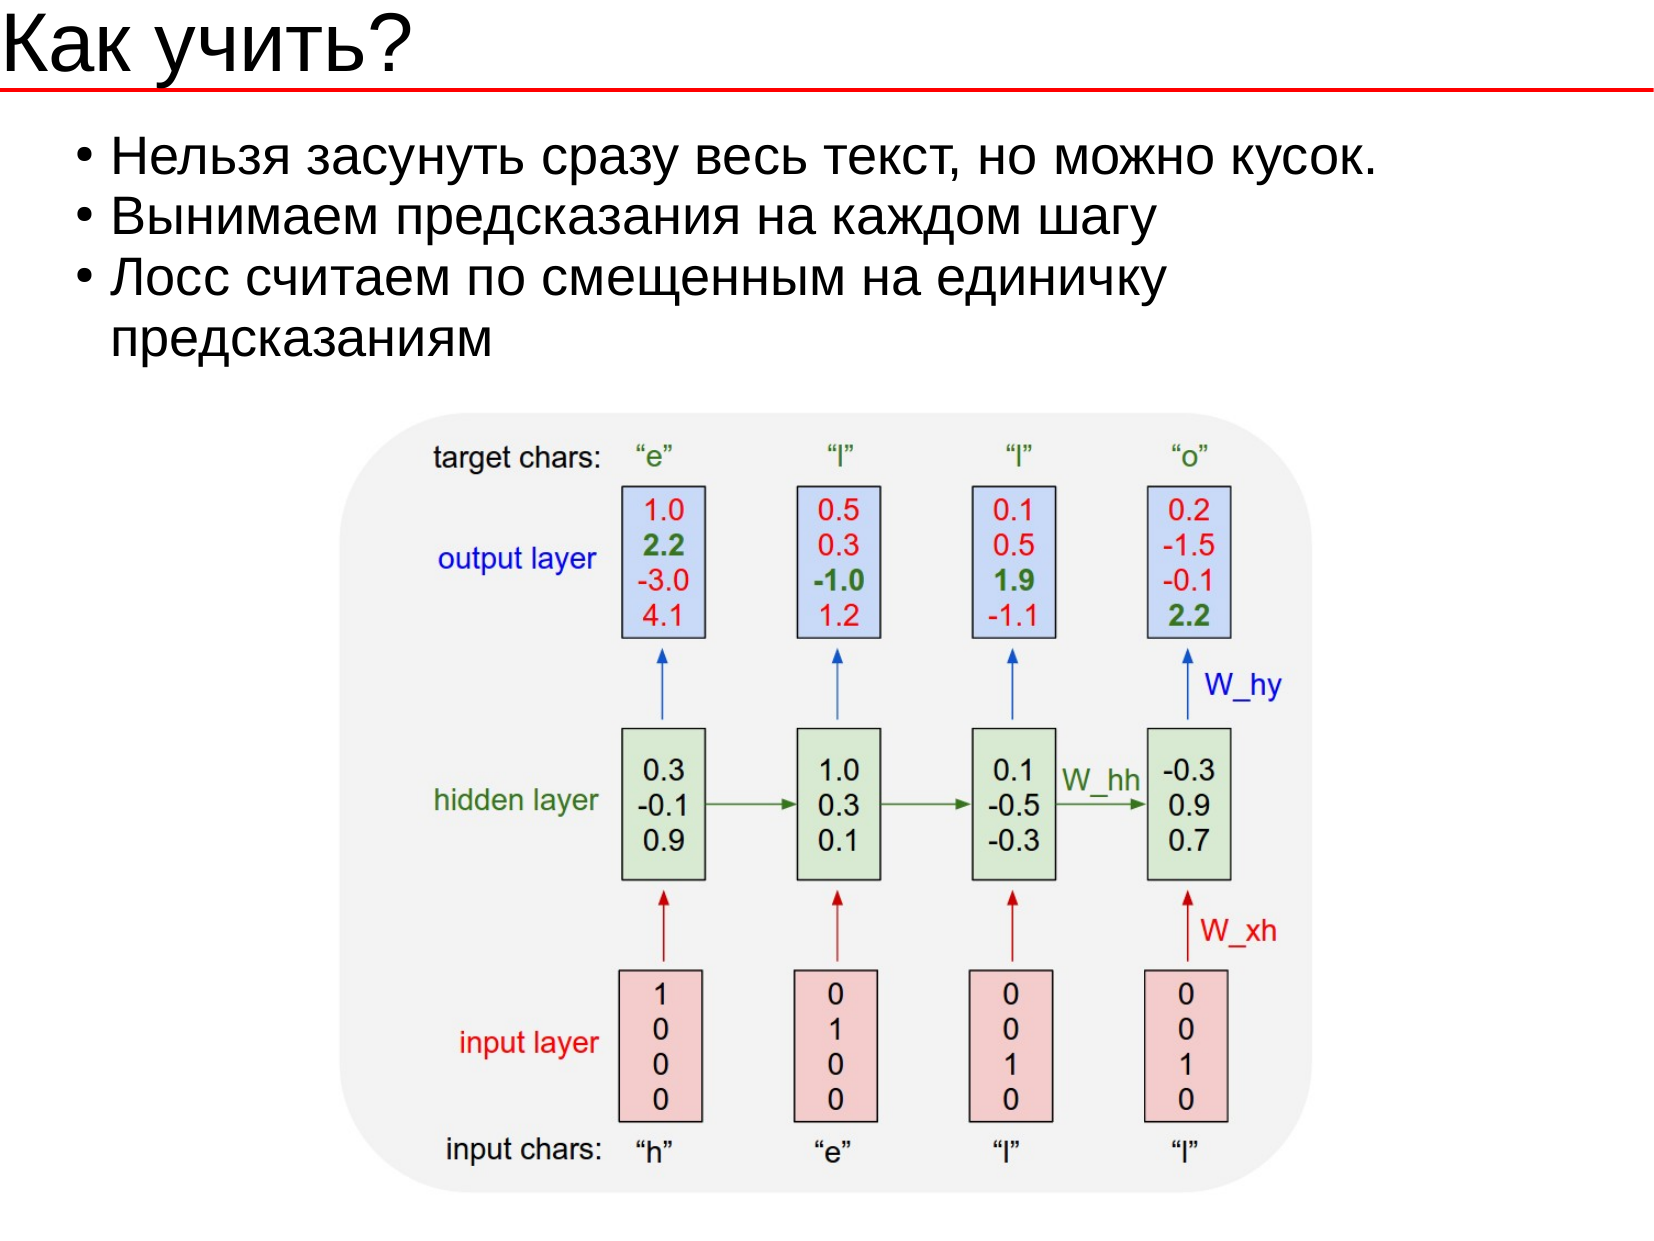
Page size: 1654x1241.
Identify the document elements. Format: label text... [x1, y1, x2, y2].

picture [330, 404, 1321, 1201]
text_box Нельзя засунуть сразу весь текст, но можно кусок. Вынимаем предсказания на каждом шагу Лосс считаем по смещенным на единичку предсказаниям [60, 118, 1546, 376]
title Как учить? [0, 0, 1489, 90]
